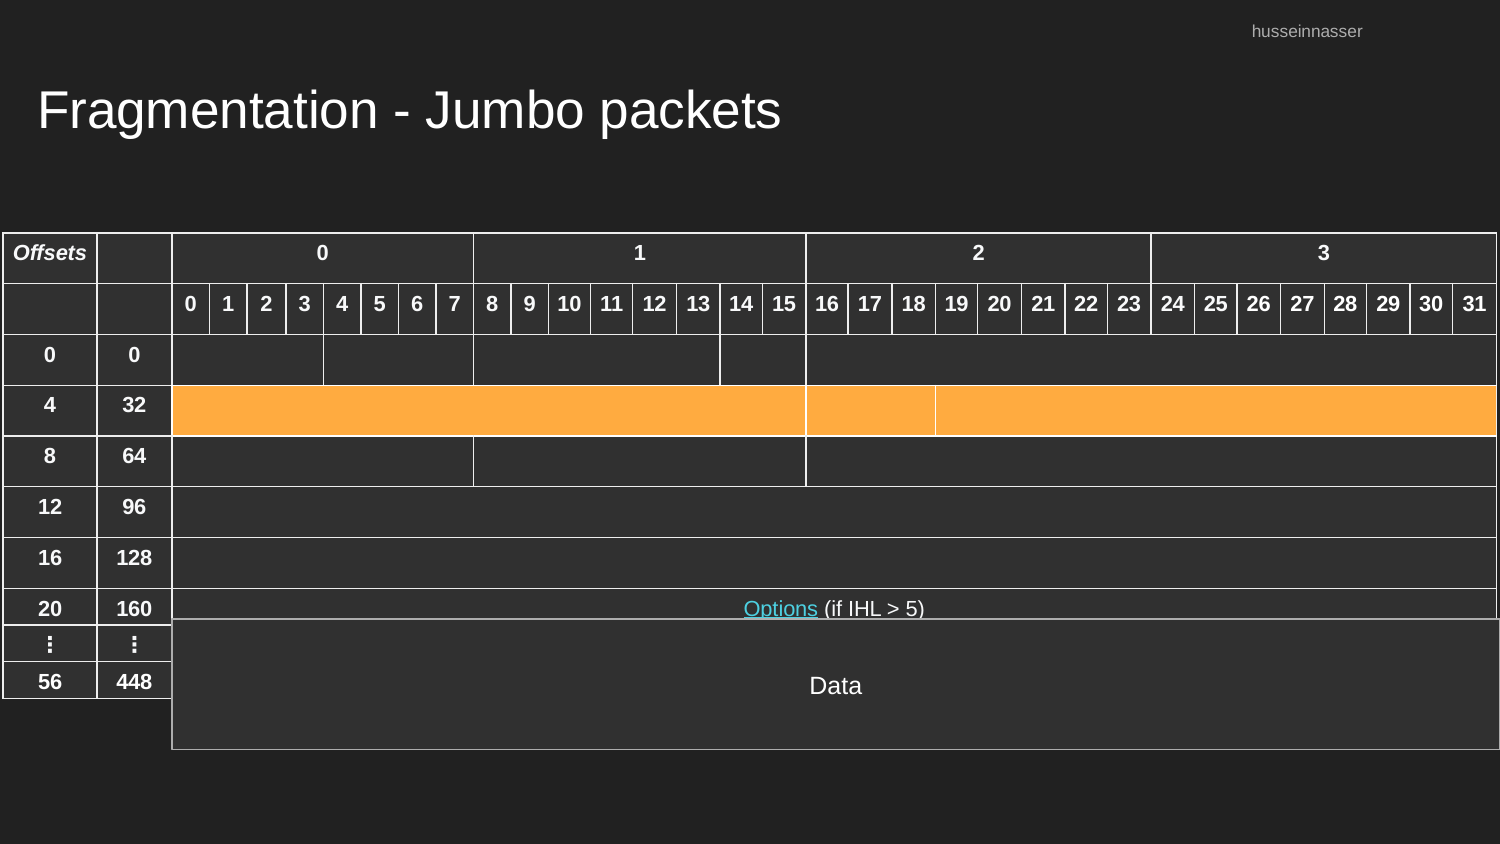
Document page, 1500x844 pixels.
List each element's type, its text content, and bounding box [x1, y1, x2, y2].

table_cell 4 [324, 284, 360, 334]
table_cell 2 [248, 284, 285, 334]
table_cell [173, 487, 1496, 537]
table_cell 16 [4, 538, 96, 588]
table_cell 1 [210, 284, 246, 334]
table_cell 28 [1325, 284, 1366, 334]
table_cell 20 [978, 284, 1021, 334]
table_cell [173, 335, 323, 385]
table_cell 11 [591, 284, 632, 334]
table_cell 10 [549, 284, 590, 334]
table_cell 4 [4, 386, 96, 435]
table_cell 12 [633, 284, 676, 334]
table_cell 18 [893, 284, 935, 334]
table_cell [807, 386, 935, 435]
table_cell 448 [98, 662, 171, 698]
table_header 1 [474, 234, 805, 283]
table_cell 15 [763, 284, 805, 334]
table_cell 6 [399, 284, 435, 334]
table_cell [721, 335, 805, 385]
table_cell 26 [1238, 284, 1280, 334]
subtitle husseinnasser [1236, 11, 1492, 53]
text_box Data [171, 619, 1500, 750]
table_cell 20 [4, 589, 96, 624]
table_cell 25 [1195, 284, 1236, 334]
table_cell 24 [1152, 284, 1194, 334]
table_cell 22 [1066, 284, 1107, 334]
table_cell [173, 538, 1496, 588]
table_cell 160 [98, 589, 171, 624]
table_header Offsets [4, 234, 96, 283]
table_cell 96 [98, 487, 171, 537]
table_cell Options (if IHL > 5) [173, 589, 1496, 619]
table_cell [474, 437, 805, 486]
table_cell 32 [98, 386, 171, 435]
table_cell 0 [173, 284, 209, 334]
table_cell 12 [4, 487, 96, 537]
table_cell [173, 386, 805, 435]
table_cell [173, 437, 473, 486]
table_cell 21 [1022, 284, 1064, 334]
table_cell 64 [98, 437, 171, 486]
table_cell 8 [474, 284, 510, 334]
table_cell 8 [4, 437, 96, 486]
table_cell 3 [287, 284, 323, 334]
table_cell 30 [1411, 284, 1452, 334]
table_cell 56 [4, 662, 96, 698]
table_cell ⋮ [4, 626, 96, 661]
table_cell 23 [1108, 284, 1150, 334]
table_cell 19 [936, 284, 977, 334]
table_cell [98, 284, 171, 334]
table_header [98, 234, 171, 283]
table_cell [474, 335, 719, 385]
table_cell 27 [1281, 284, 1324, 334]
table_cell 29 [1367, 284, 1409, 334]
table_cell 7 [437, 284, 473, 334]
table_header 2 [807, 234, 1150, 283]
table_cell ⋮ [98, 626, 171, 661]
table_cell 9 [512, 284, 548, 334]
table_cell [324, 335, 473, 385]
table_cell 0 [4, 335, 96, 385]
table_cell [807, 437, 1496, 486]
table_cell 31 [1453, 284, 1496, 334]
table_cell 0 [98, 335, 171, 385]
title Fragmentation - Jumbo packets [22, 60, 1420, 155]
table_cell [4, 284, 96, 334]
table_cell 14 [721, 284, 762, 334]
table_cell 16 [807, 284, 847, 334]
table_cell [936, 386, 1496, 435]
table_cell 17 [849, 284, 891, 334]
table_cell 5 [362, 284, 398, 334]
table_cell 128 [98, 538, 171, 588]
table_cell 13 [677, 284, 719, 334]
table_header 3 [1152, 234, 1496, 283]
table_header 0 [173, 234, 473, 283]
table_cell [807, 335, 1496, 385]
